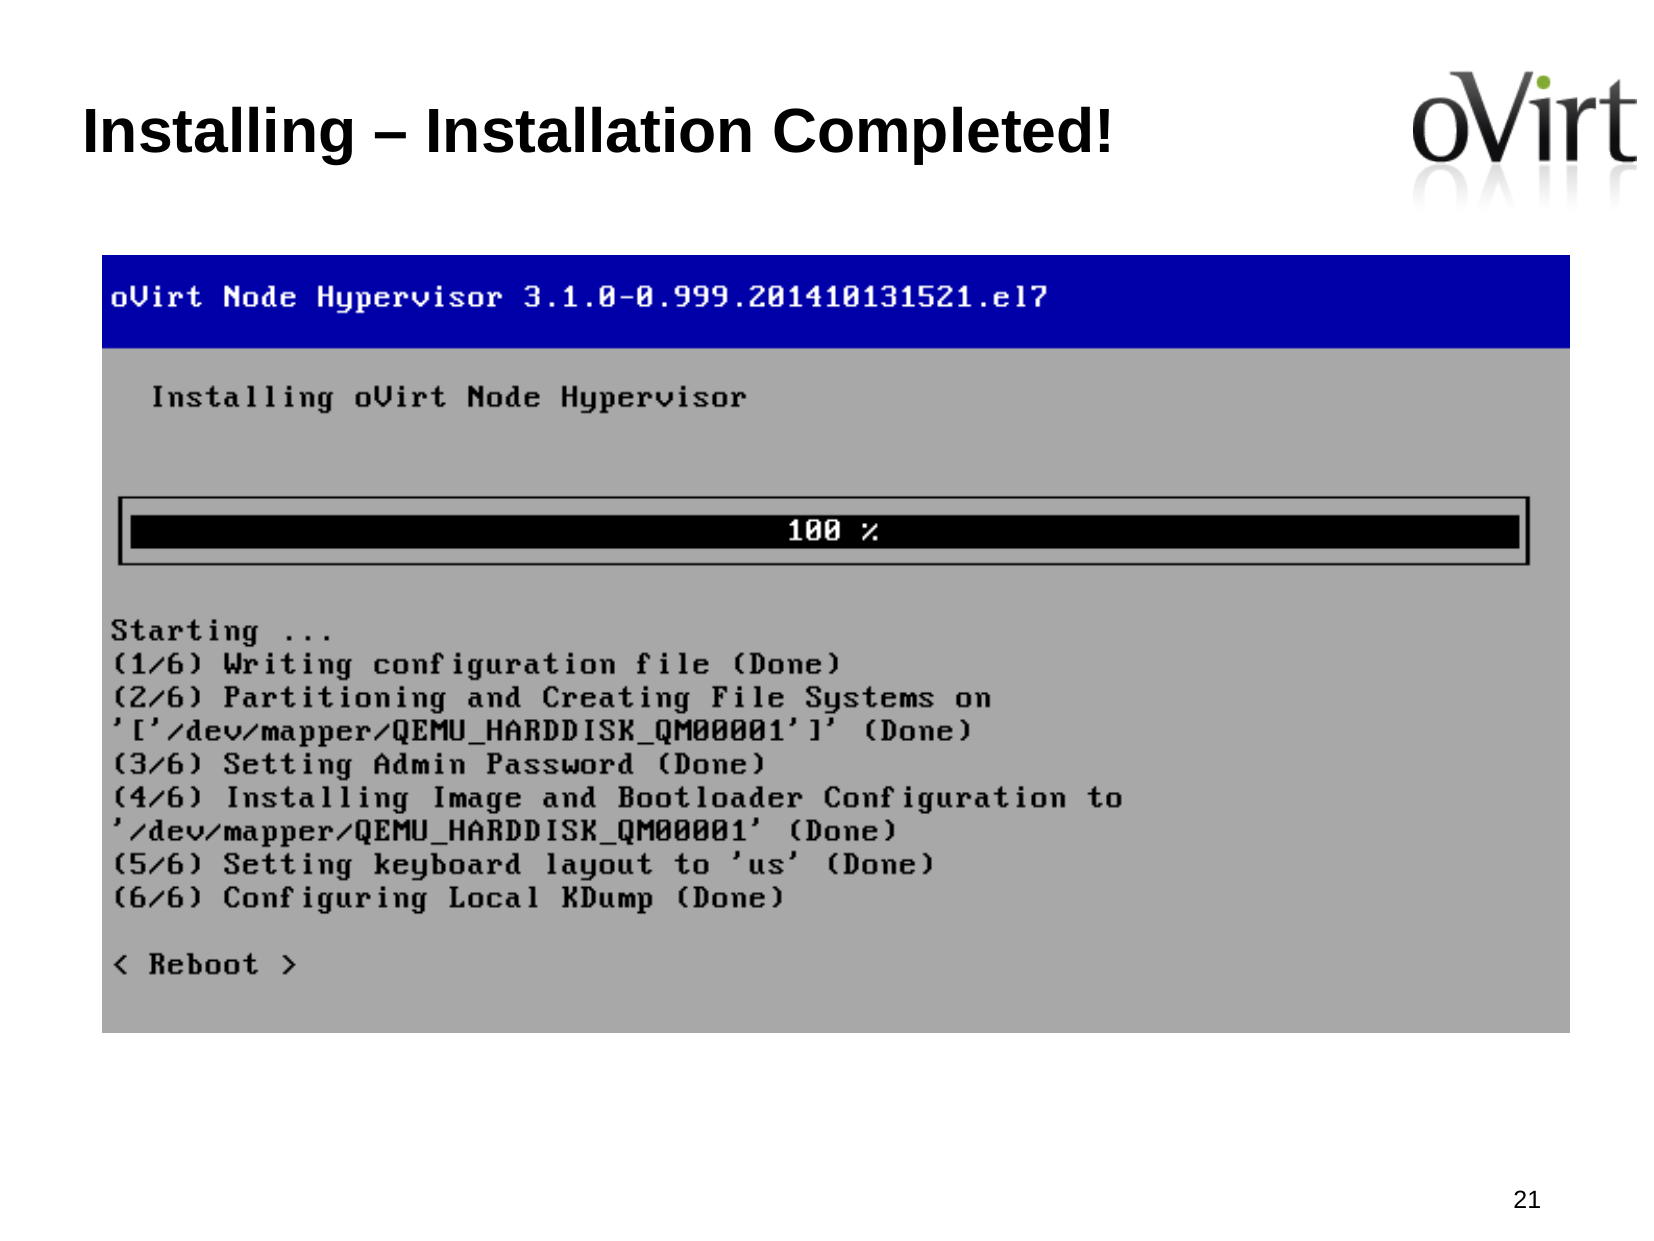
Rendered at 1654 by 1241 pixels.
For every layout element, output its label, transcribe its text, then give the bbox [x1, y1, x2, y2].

picture [1413, 63, 1637, 212]
picture [102, 255, 1570, 1033]
title Installing – Installation Completed! [82, 37, 1303, 226]
